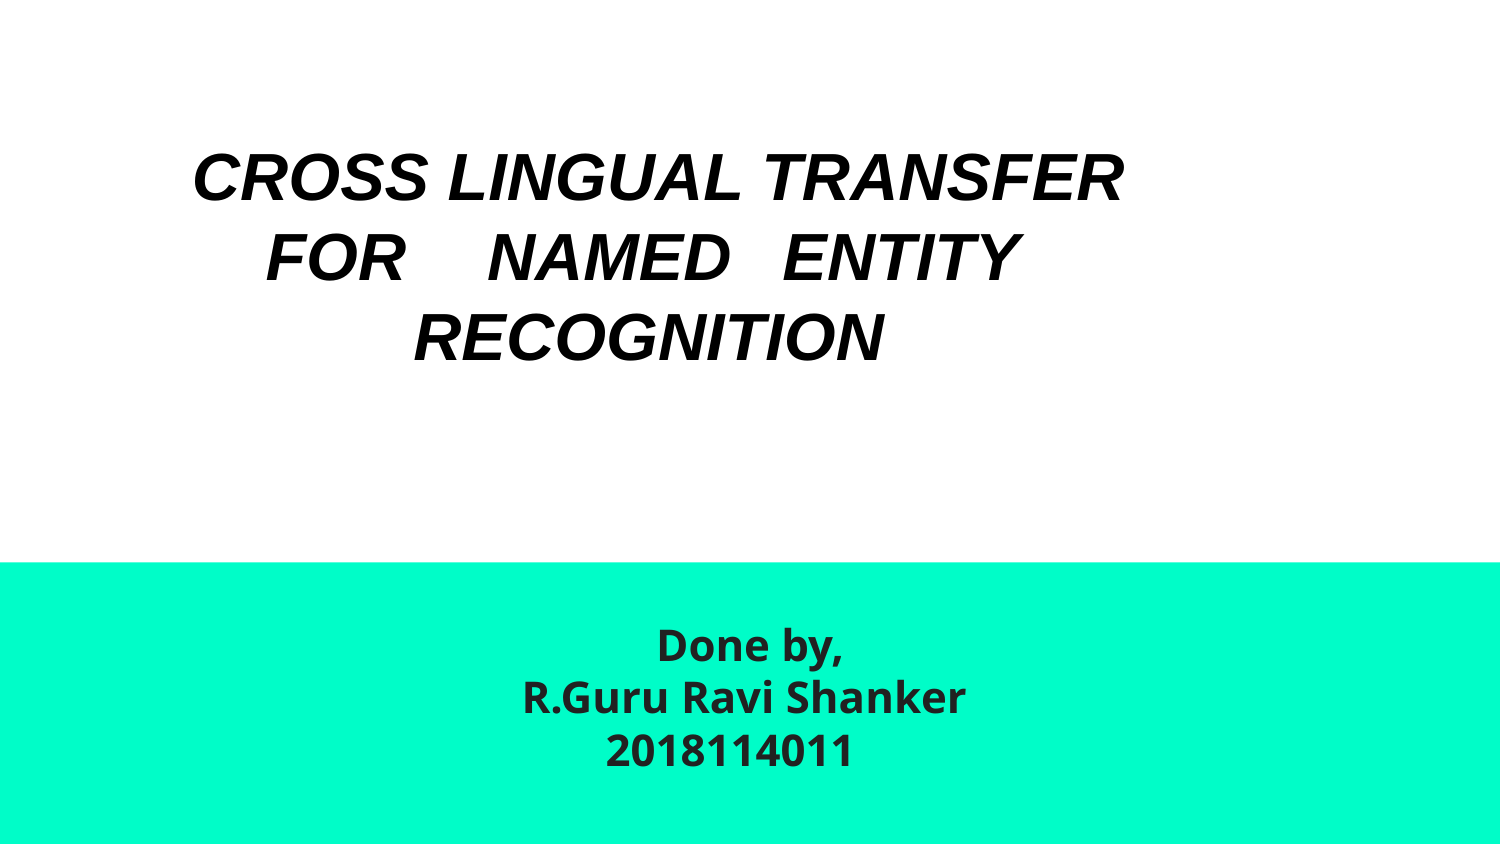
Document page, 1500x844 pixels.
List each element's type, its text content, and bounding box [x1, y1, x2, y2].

text_box Done by, R.Guru Ravi Shanker 2018114011 [51, 638, 1449, 754]
text_box CROSS LINGUAL TRANSFER FOR NAMED ENTITY RECOGNITION [177, 35, 1347, 473]
